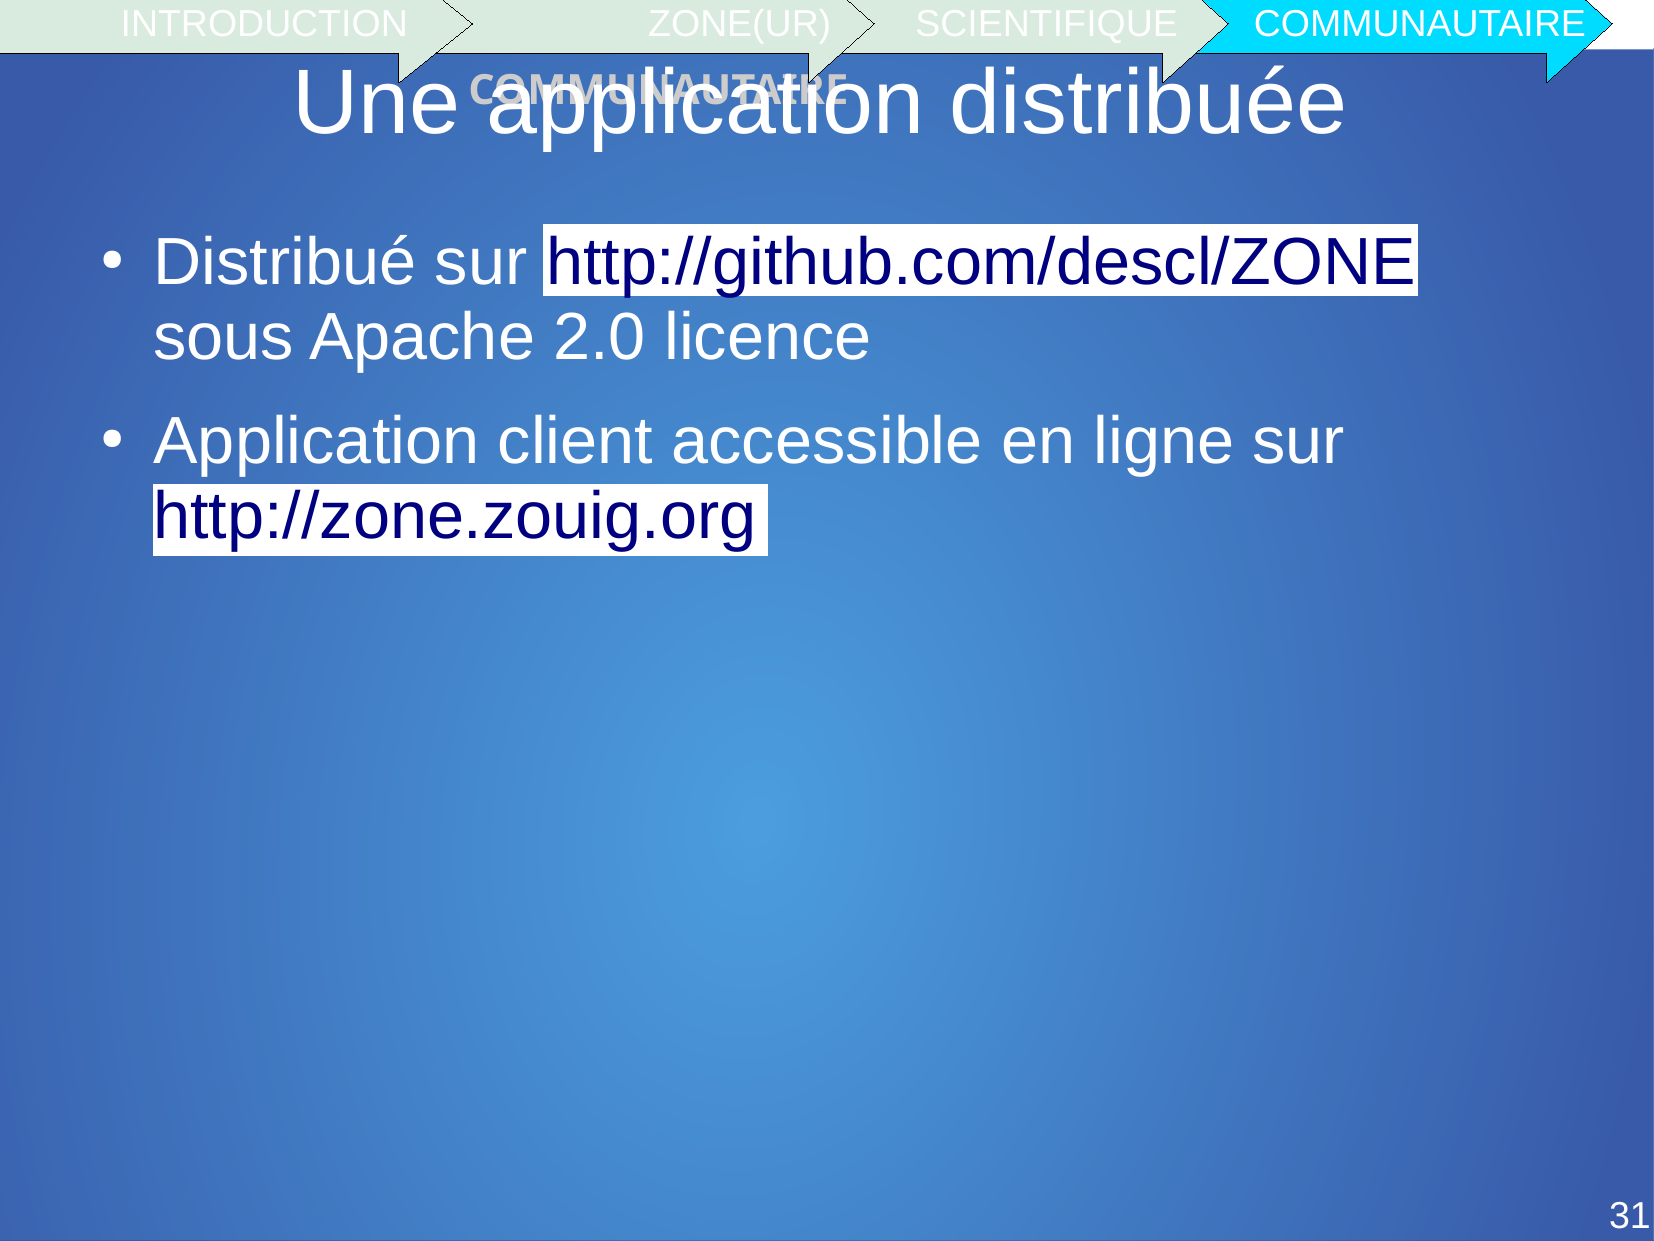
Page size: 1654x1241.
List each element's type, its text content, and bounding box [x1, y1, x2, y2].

list Distribué sur http://github.com/descl/ZONE sous Apache 2.0 licence Application client accessible en ligne sur http://zone.zouig.org [82, 224, 1571, 1182]
title Une application distribuée [23, 49, 1619, 154]
text_box SCIENTIFIQUE [842, 0, 1229, 83]
text_box INTRODUCTION [0, 0, 473, 83]
picture [0, 50, 1654, 1241]
text_box COMMUNAUTAIRE [1196, 0, 1613, 83]
text_box [1586, 0, 1654, 50]
text_box ZONE(UR) [436, 0, 875, 83]
